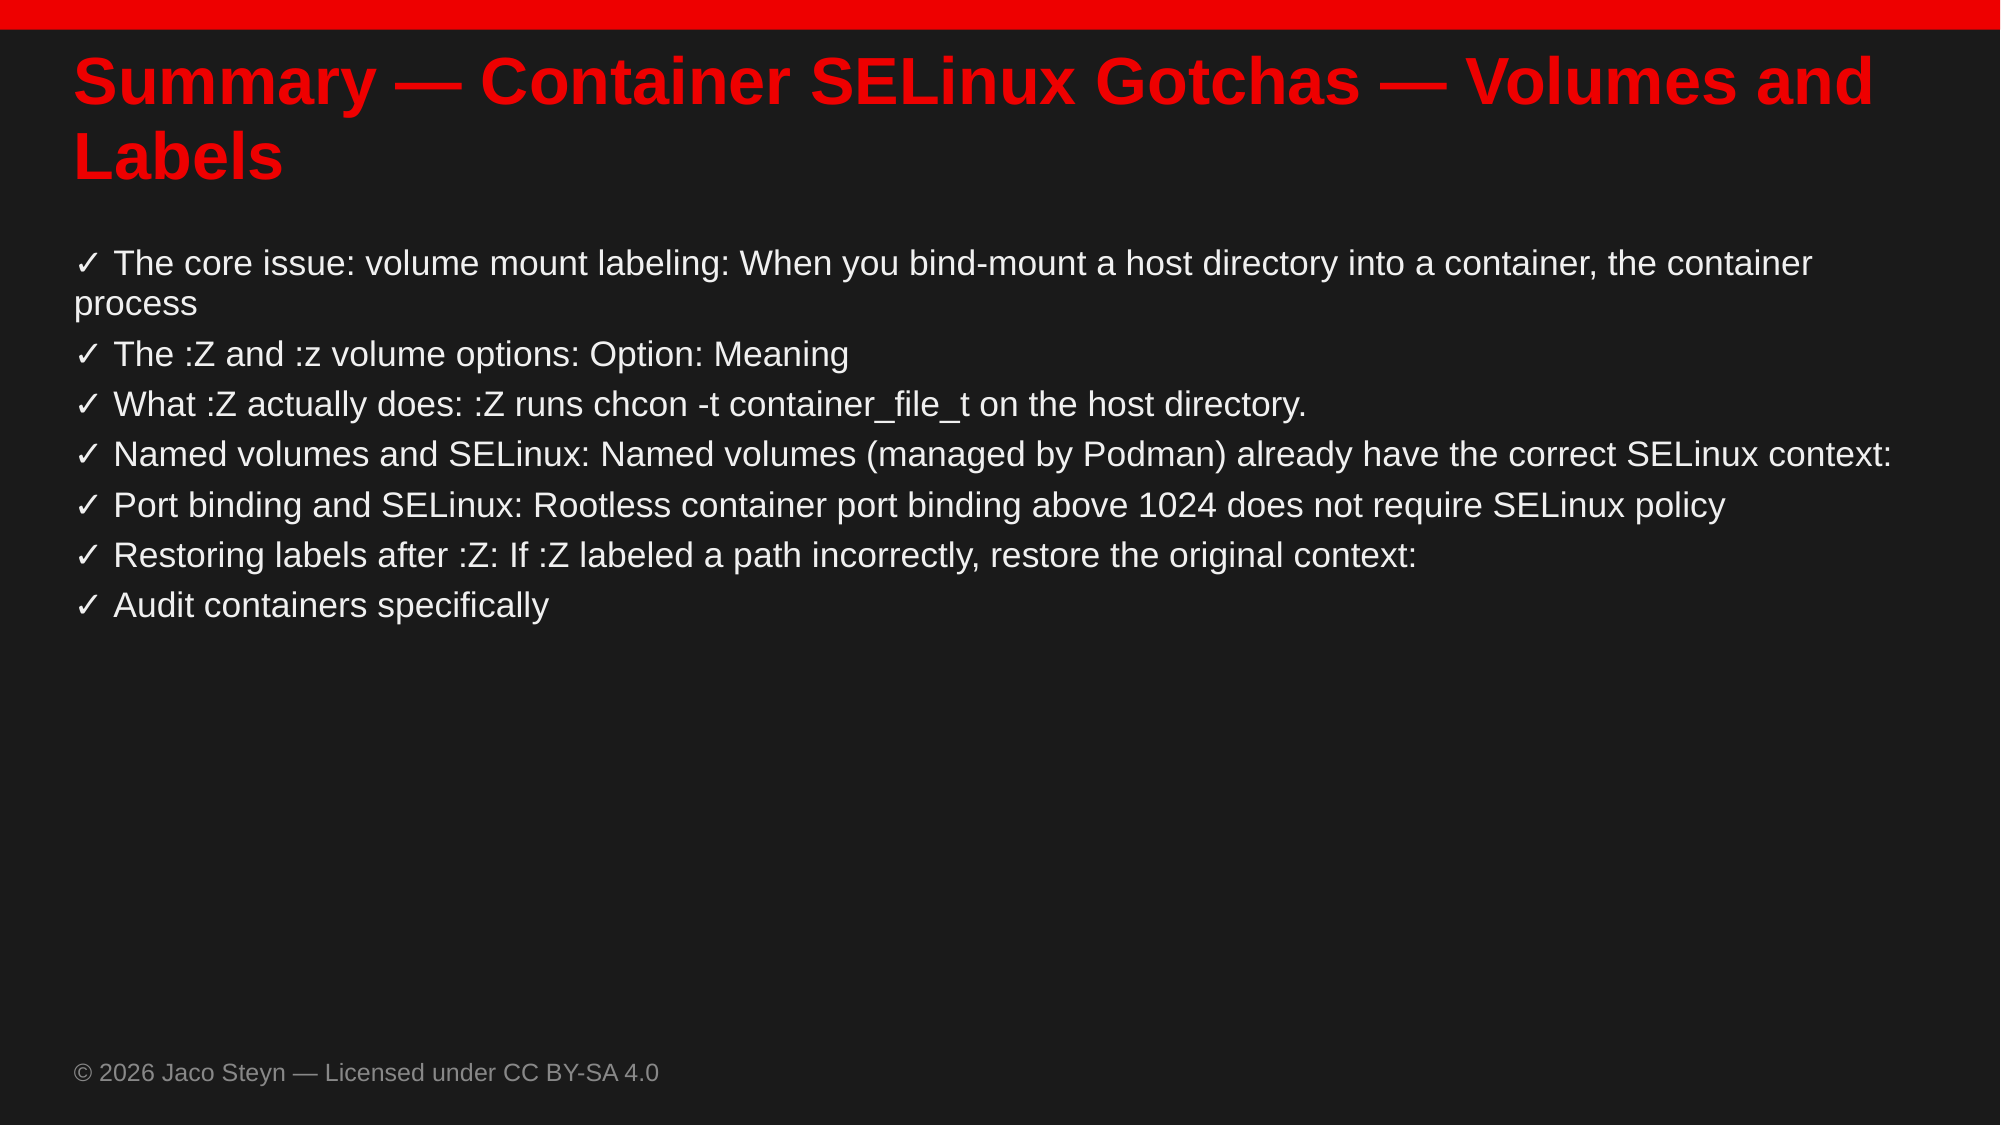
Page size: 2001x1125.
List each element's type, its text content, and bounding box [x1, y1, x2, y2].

text_box ✓ The core issue: volume mount labeling: When you bind-mount a host directory into a container, the container process ✓ The :Z and :z volume options: Option: Meaning ✓ What :Z actually does: :Z runs chcon -t container_file_t on the host directory. ✓ Named volumes and SELinux: Named volumes (managed by Podman) already have the correct SELinux context: ✓ Port binding and SELinux: Rootless container port binding above 1024 does not require SELinux policy ✓ Restoring labels after :Z: If :Z labeled a path incorrectly, restore the original context: ✓ Audit containers specifically [59, 236, 1942, 1037]
text_box [0, 0, 2001, 30]
text_box © 2026 Jaco Steyn — Licensed under CC BY-SA 4.0 [59, 1051, 1942, 1093]
text_box Summary — Container SELinux Gotchas — Volumes and Labels [59, 36, 1942, 208]
